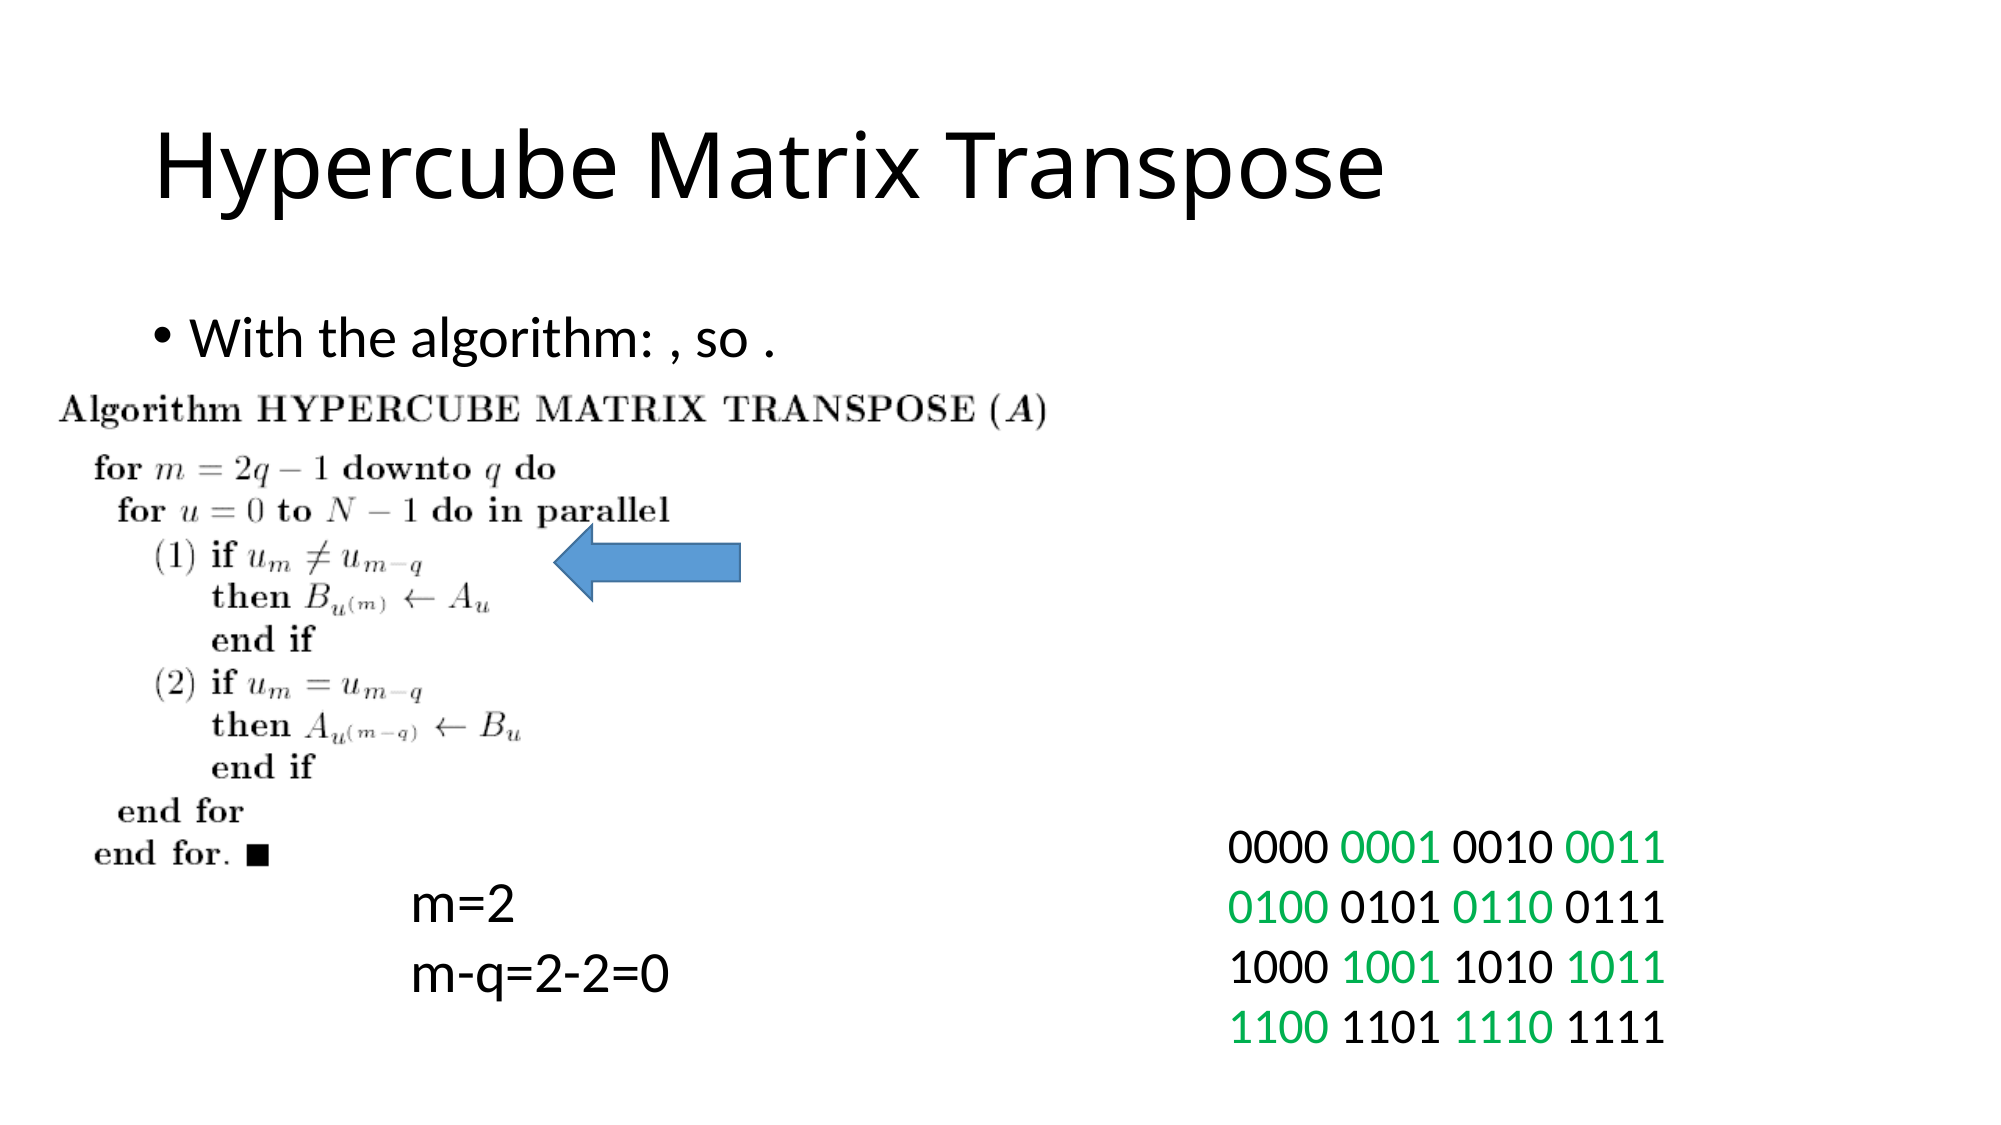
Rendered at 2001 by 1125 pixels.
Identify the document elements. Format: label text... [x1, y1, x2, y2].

list With the algorithm: , so . [137, 299, 1863, 1014]
picture [39, 370, 137, 893]
title Hypercube Matrix Transpose [137, 59, 1863, 278]
text_box [554, 525, 740, 601]
text_box 0000 0001 0010 0011 0100 0101 0110 0111 1000 1001 1010 1011 1100 1101 1110 1111 [1212, 806, 1686, 1064]
text_box m=2 m-q=2-2=0 [395, 856, 855, 1014]
